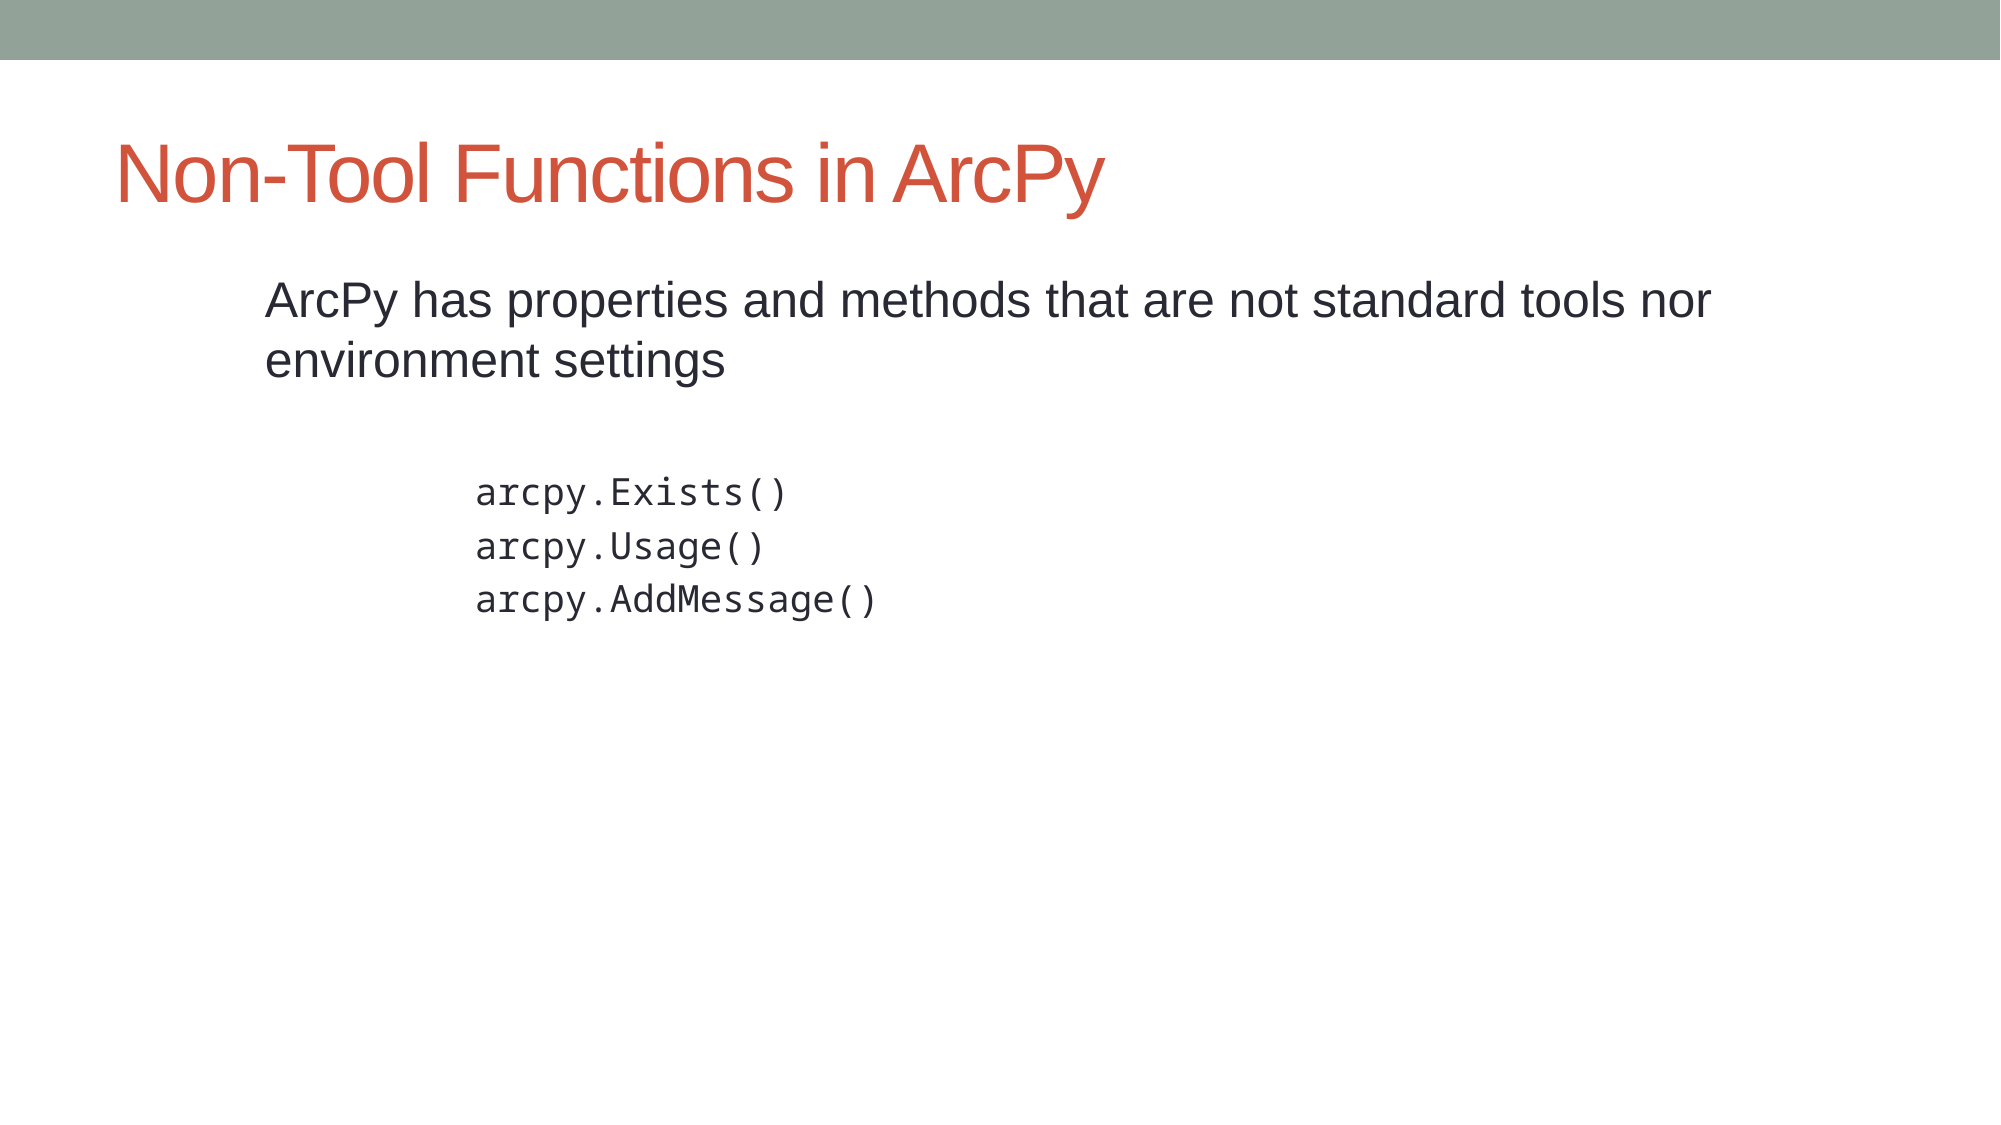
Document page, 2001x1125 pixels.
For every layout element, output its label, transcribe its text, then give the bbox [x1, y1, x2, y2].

list ArcPy has properties and methods that are not standard tools nor environment settings arcpy.Exists() arcpy.Usage() arcpy.AddMessage() [249, 260, 1863, 851]
title Non-Tool Functions in ArcPy [99, 87, 1900, 251]
